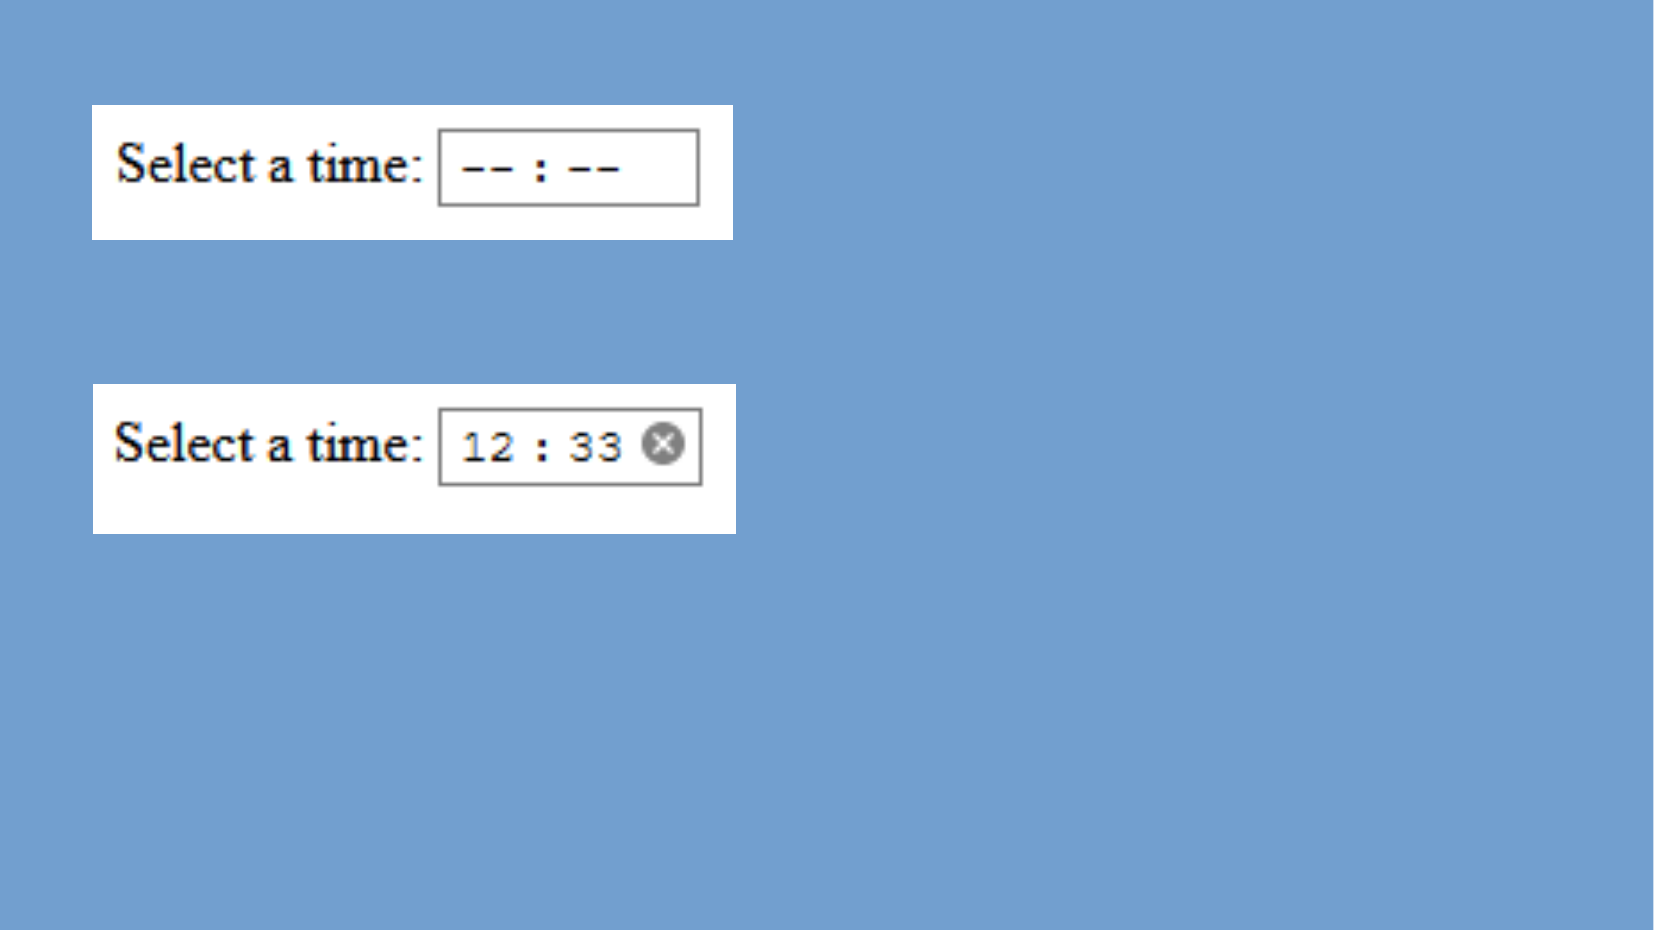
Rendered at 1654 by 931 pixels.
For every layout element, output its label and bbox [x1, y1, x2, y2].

picture [92, 105, 733, 241]
picture [93, 384, 736, 534]
